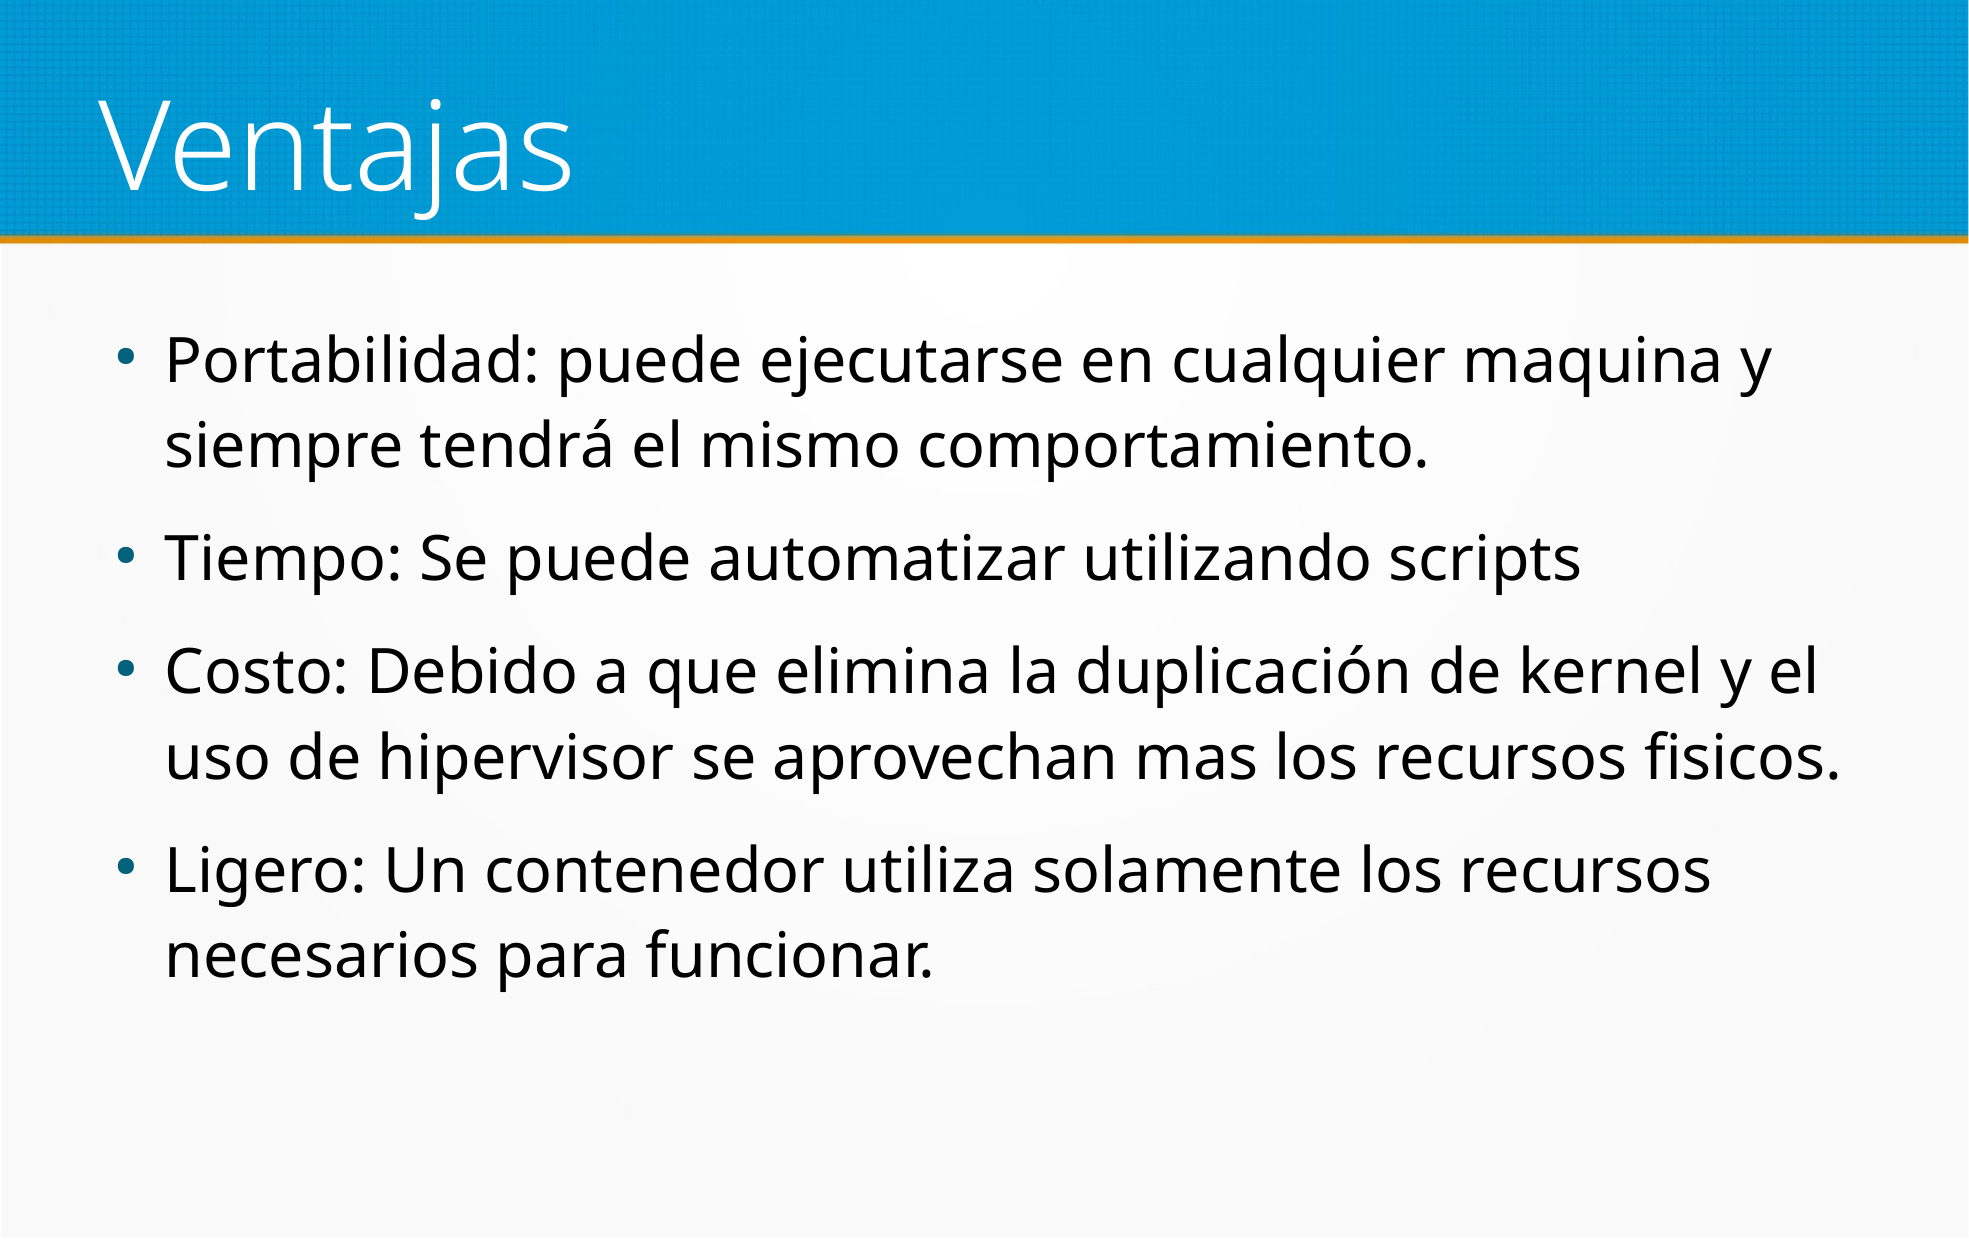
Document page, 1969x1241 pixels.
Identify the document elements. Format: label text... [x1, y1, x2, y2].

title Ventajas [98, 19, 1870, 227]
picture [0, 233, 1969, 1241]
list Portabilidad: puede ejecutarse en cualquier maquina y siempre tendrá el mismo comportamiento. Tiempo: Se puede automatizar utilizando scripts Costo: Debido a que elimina la duplicación de kernel y el uso de hipervisor se aprovechan mas los recursos fisicos. Ligero: Un contenedor utiliza solamente los recursos necesarios para funcionar. [98, 315, 1861, 1081]
